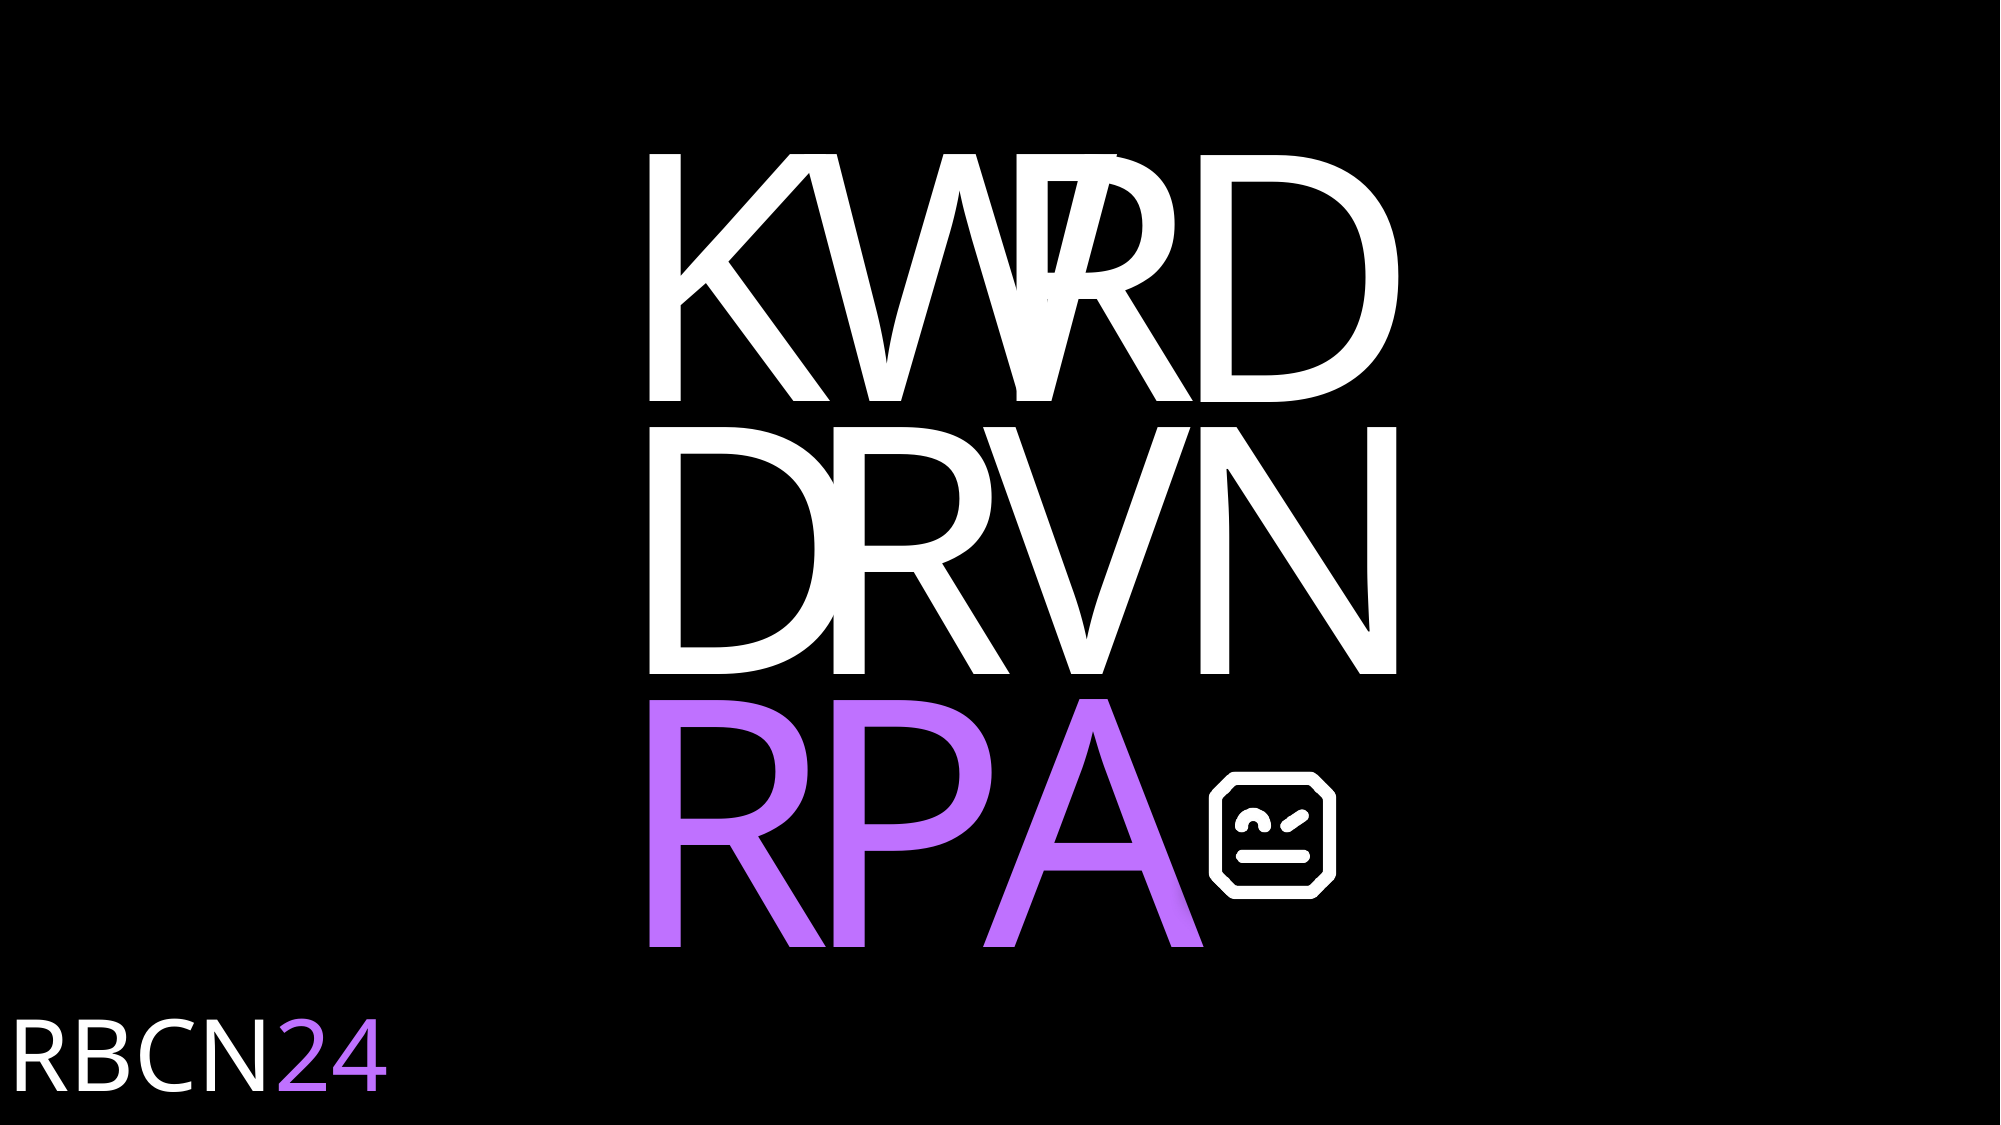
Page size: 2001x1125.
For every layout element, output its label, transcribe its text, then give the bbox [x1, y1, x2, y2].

list A [983, 699, 1142, 971]
list N [1166, 427, 1351, 695]
list D [1166, 154, 1351, 426]
list D [616, 427, 800, 698]
list P [800, 699, 983, 971]
list W [800, 154, 983, 426]
list R [983, 154, 1166, 426]
picture [1166, 729, 1378, 941]
list V [983, 427, 1166, 698]
list R [800, 427, 983, 698]
list K [616, 154, 800, 426]
list R [616, 700, 800, 971]
